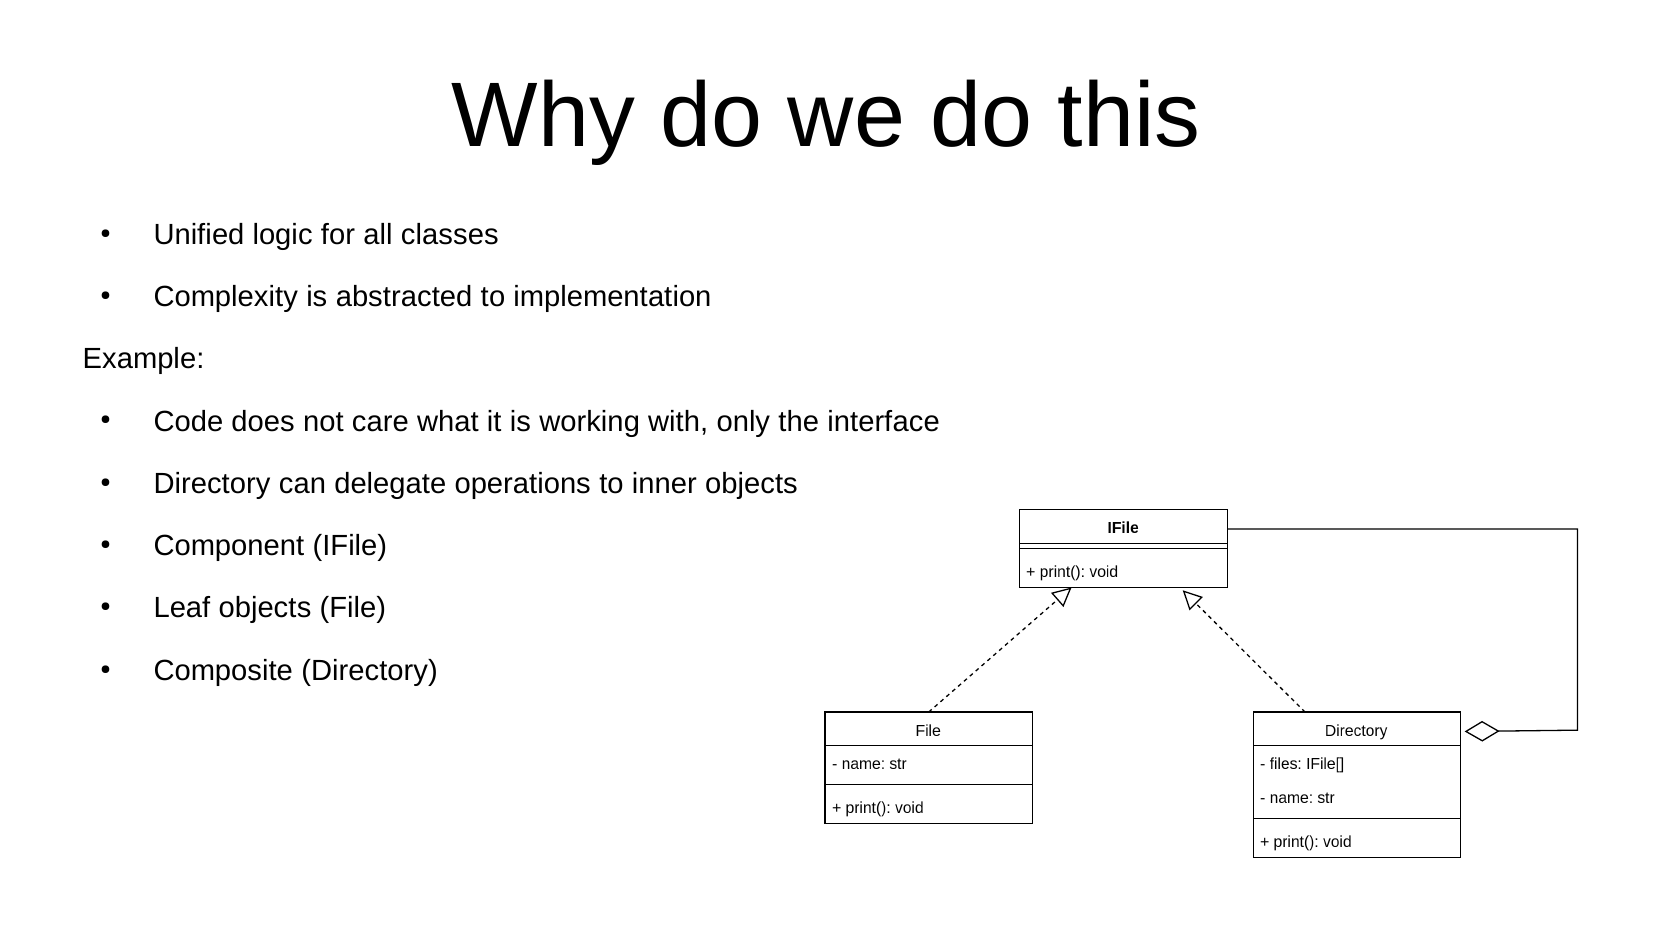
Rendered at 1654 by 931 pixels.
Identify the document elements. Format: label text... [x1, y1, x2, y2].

picture [823, 495, 1613, 863]
list Unified logic for all classes Complexity is abstracted to implementation Example: Code does not care what it is working with, only the interface Directory can delegate operations to inner objects Component (IFile) Leaf objects (File) Composite (Directory) [82, 217, 1571, 758]
title Why do we do this [82, 37, 1571, 193]
